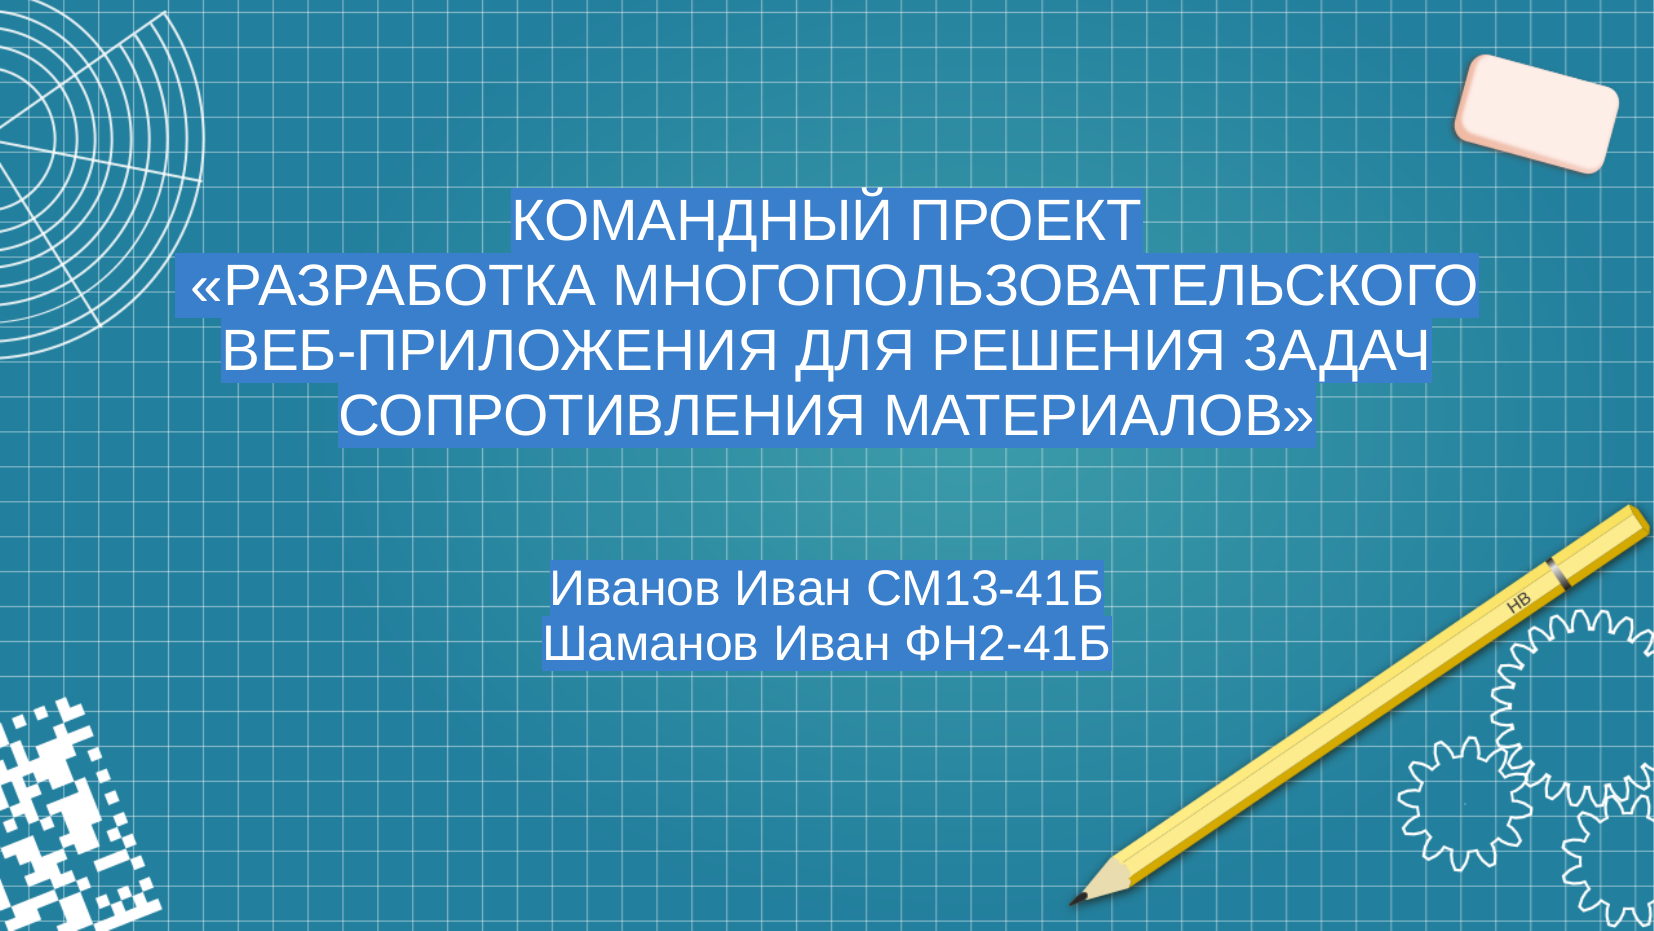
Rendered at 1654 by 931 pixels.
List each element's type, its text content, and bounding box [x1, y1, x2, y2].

title КОМАНДНЫЙ ПРОЕКТ «РАЗРАБОТКА МНОГОПОЛЬЗОВАТЕЛЬСКОГО ВЕБ-ПРИЛОЖЕНИЯ ДЛЯ РЕШЕНИЯ ЗАДАЧ СОПРОТИВЛЕНИЯ МАТЕРИАЛОВ» [82, 187, 1571, 389]
picture [0, 0, 1654, 931]
subtitle Иванов Иван СМ13-41Б Шаманов Иван ФН2-41Б [82, 389, 1571, 842]
